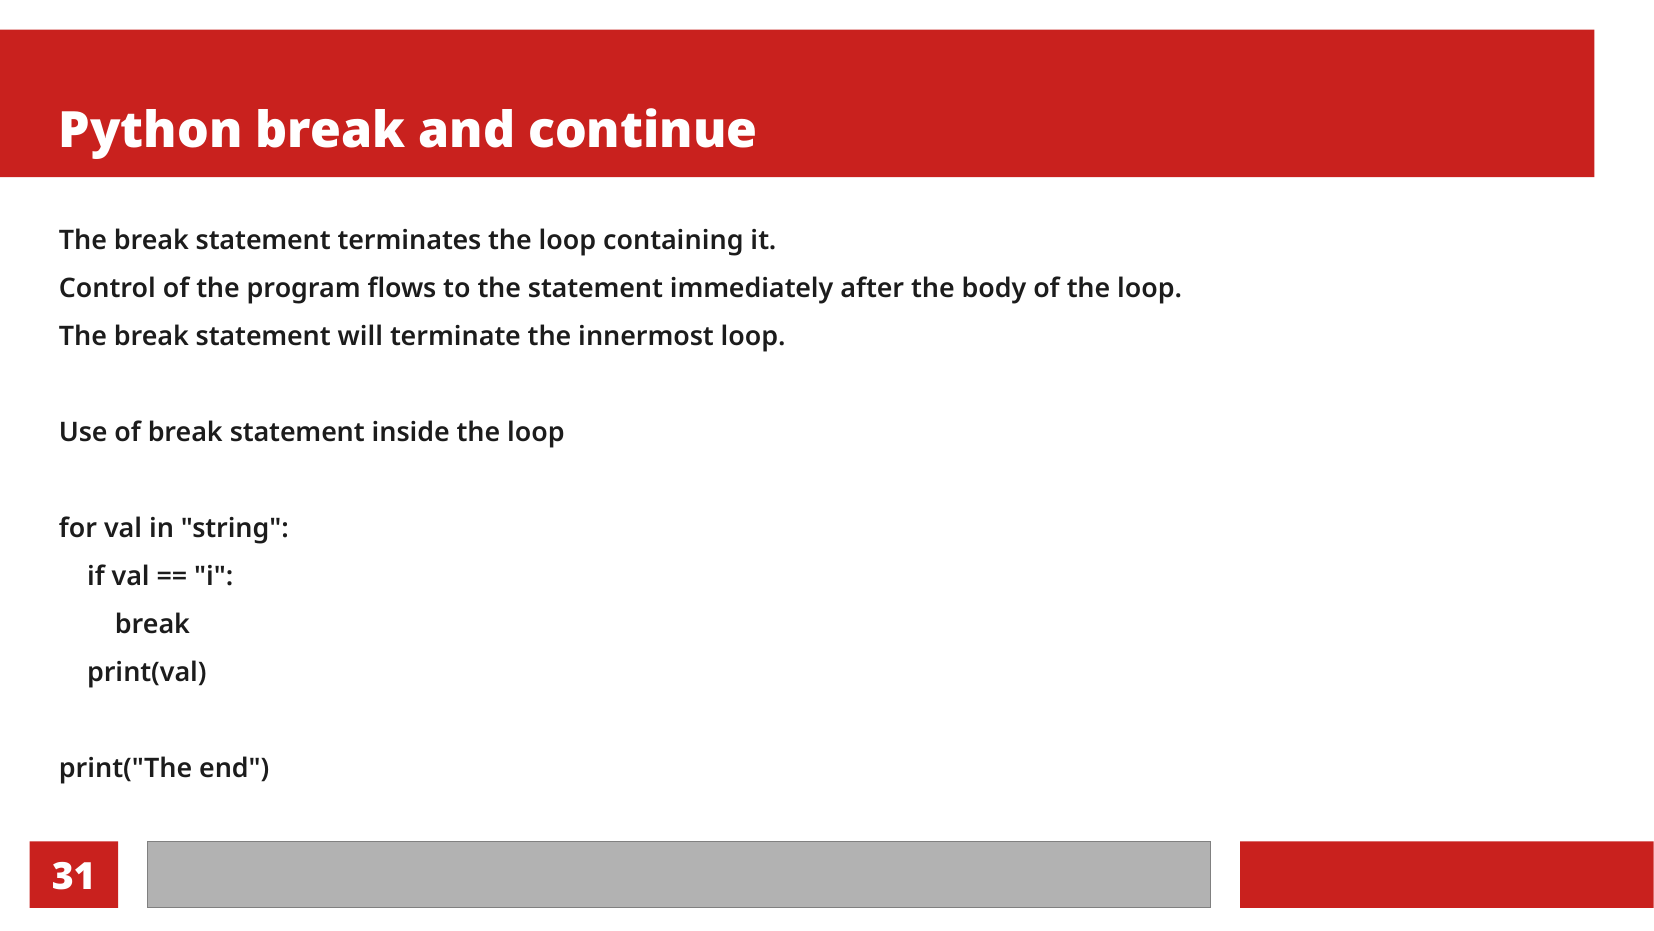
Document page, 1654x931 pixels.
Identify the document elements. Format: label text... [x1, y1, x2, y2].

list The break statement terminates the loop containing it. Control of the program flows to the statement immediately after the body of the loop. The break statement will terminate the innermost loop. Use of break statement inside the loop for val in "string": if val == "i": break print(val) print("The end") [59, 221, 1565, 798]
title Python break and continue [59, 44, 1595, 163]
